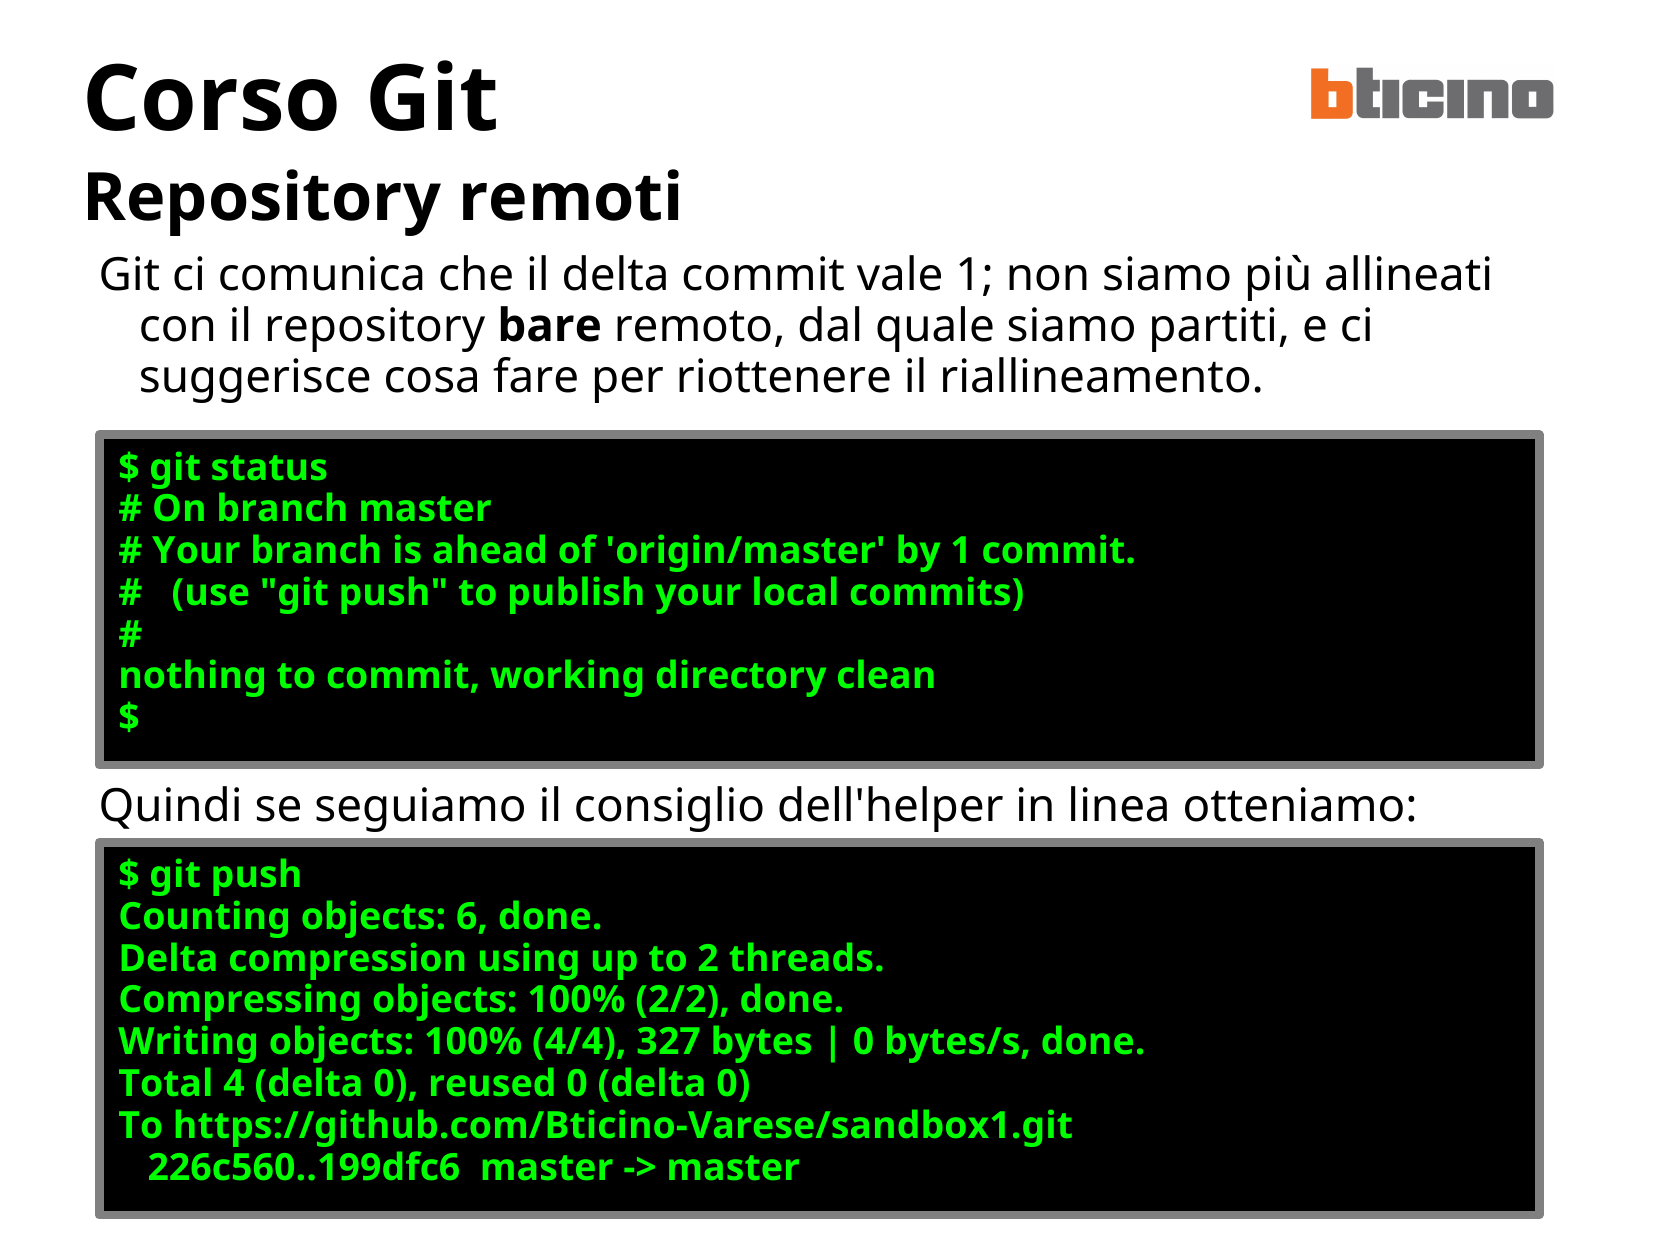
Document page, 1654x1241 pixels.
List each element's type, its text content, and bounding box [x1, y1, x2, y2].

text_box $ git status # On branch master # Your branch is ahead of 'origin/master' by 1 commit. # (use "git push" to publish your local commits) # nothing to commit, working directory clean $ [99, 496, 1540, 766]
list Quindi se seguiamo il consiglio dell'helper in linea otteniamo: [82, 776, 1561, 856]
text_box $ git push Counting objects: 6, done. Delta compression using up to 2 threads. Compressing objects: 100% (2/2), done. Writing objects: 100% (4/4), 327 bytes | 0 bytes/s, done. Total 4 (delta 0), reused 0 (delta 0) To https://github.com/Bticino-Varese/sandbox1.git 226c560..199dfc6 master -> master [99, 856, 1540, 1216]
list Git ci comunica che il delta commit vale 1; non siamo più allineati con il repository bare remoto, dal quale siamo partiti, e ci suggerisce cosa fare per riottenere il riallineamento. [82, 244, 1561, 496]
title Corso Git [82, 48, 1570, 151]
list Repository remoti [82, 156, 1561, 244]
